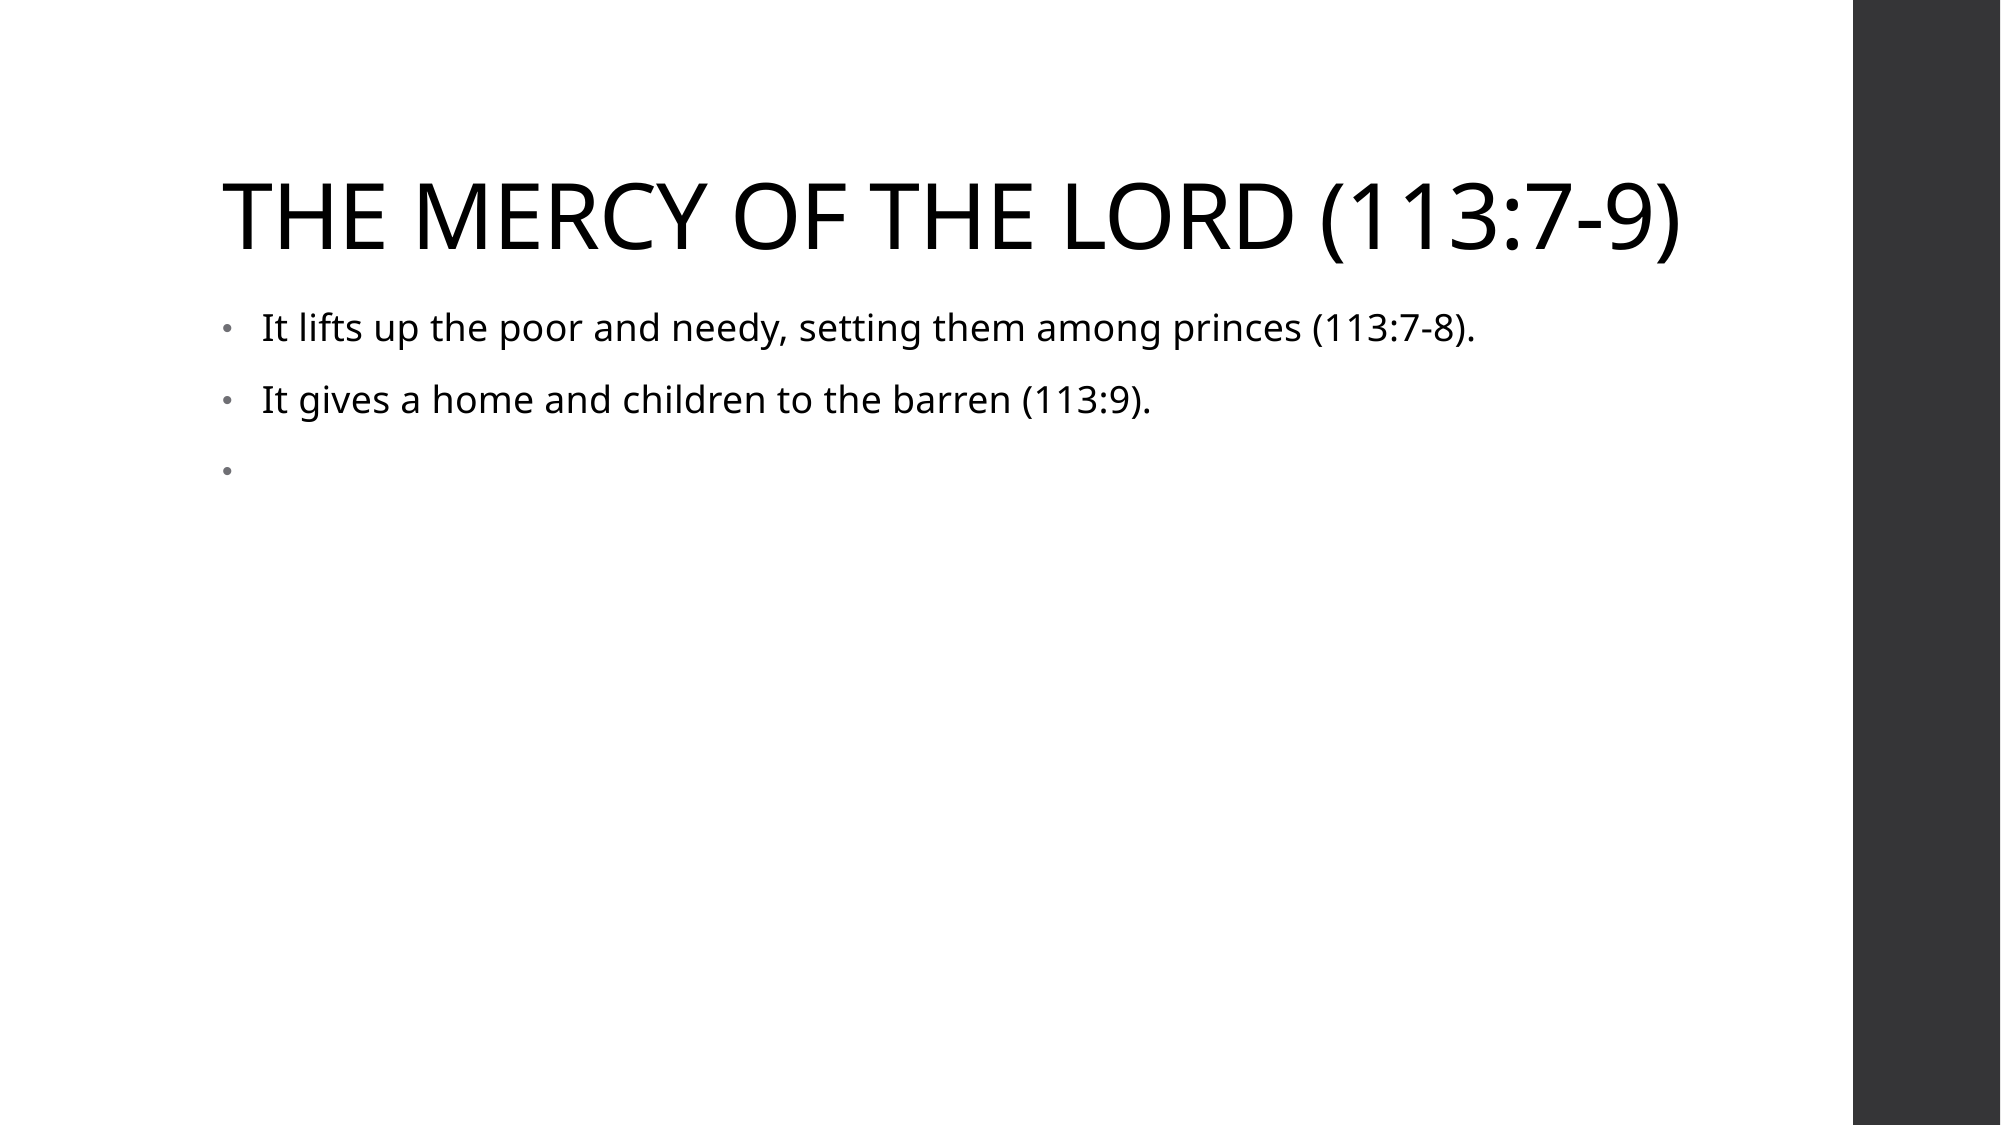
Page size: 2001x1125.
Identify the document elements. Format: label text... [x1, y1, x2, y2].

title THE MERCY OF THE LORD (113:7-9) [206, 60, 1797, 278]
list It lifts up the poor and needy, setting them among princes (113:7-8). It gives a home and children to the barren (113:9). [206, 299, 1617, 1014]
